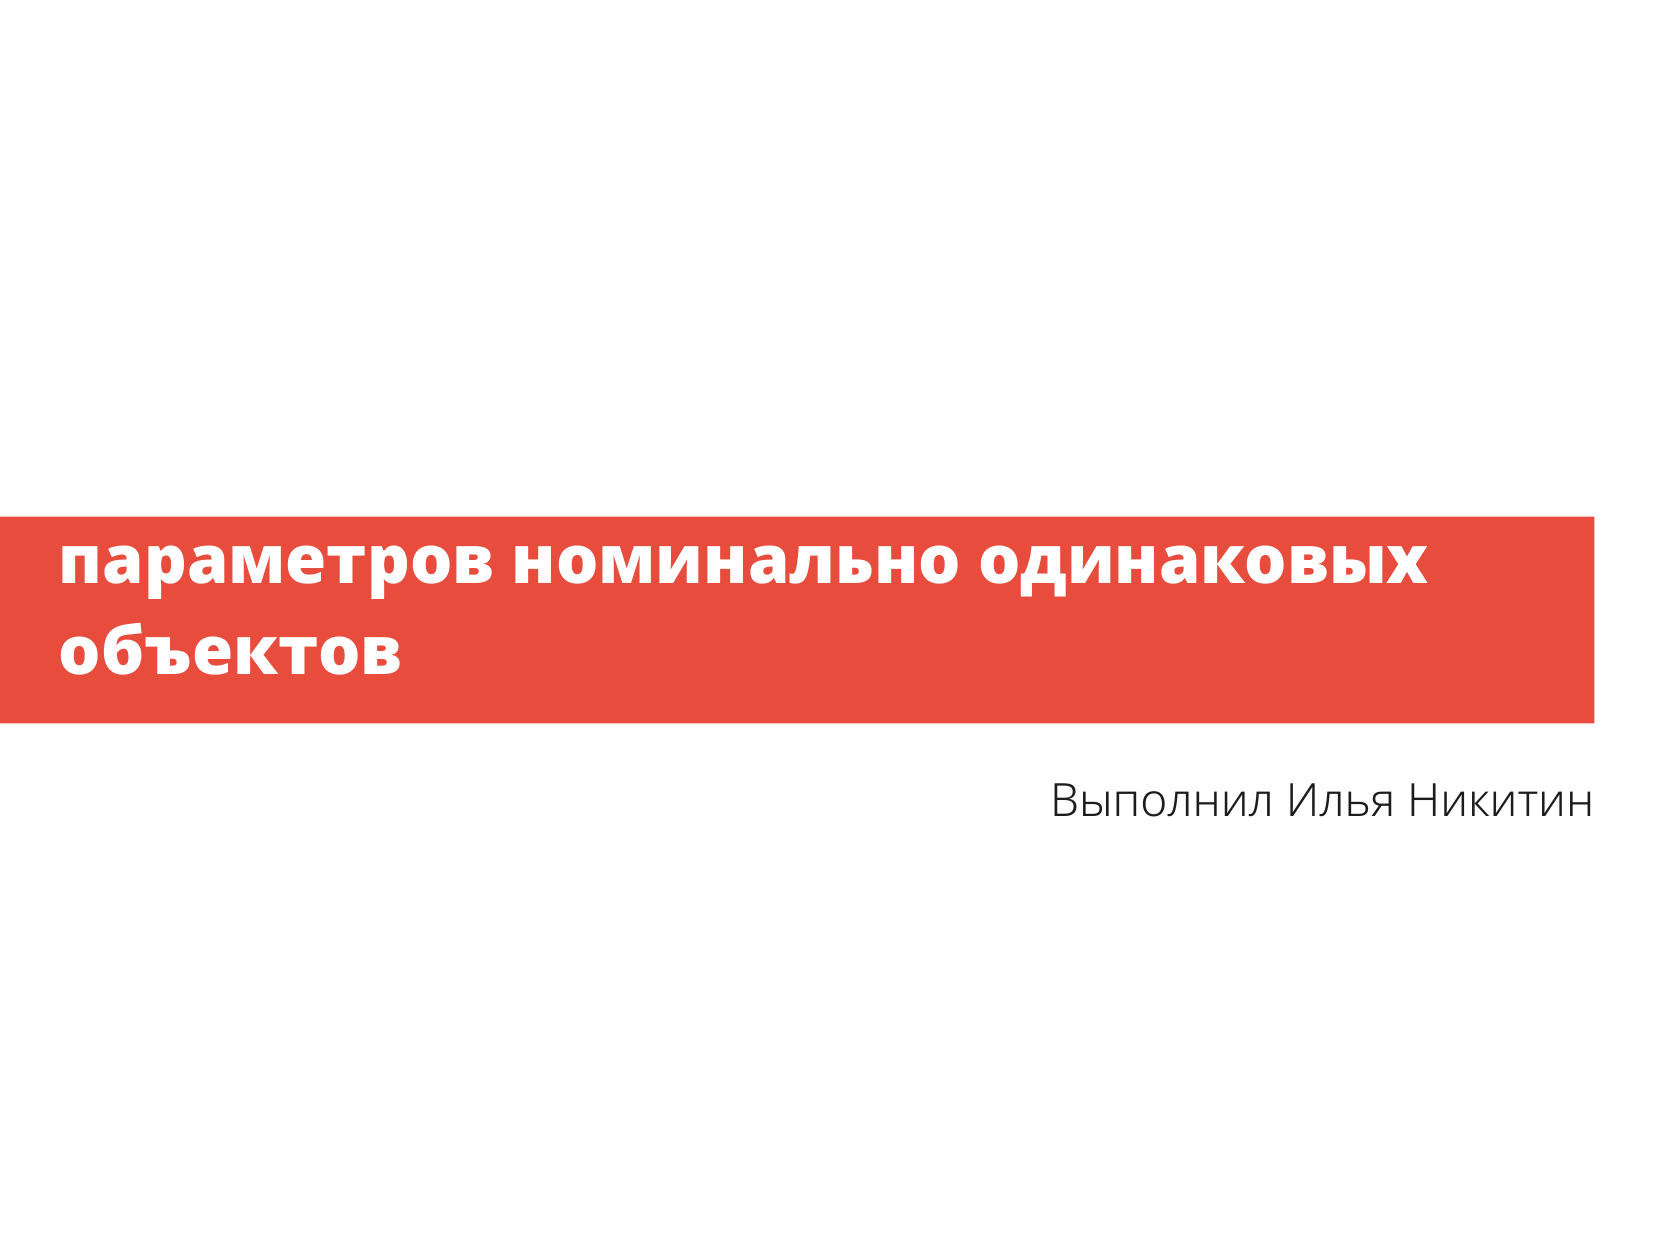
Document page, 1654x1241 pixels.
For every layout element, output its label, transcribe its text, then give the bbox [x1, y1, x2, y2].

title Изучение статистики распределения параметров номинально одинаковых объектов [59, 546, 1595, 694]
subtitle Выполнил Илья Никитин [88, 767, 1595, 1182]
